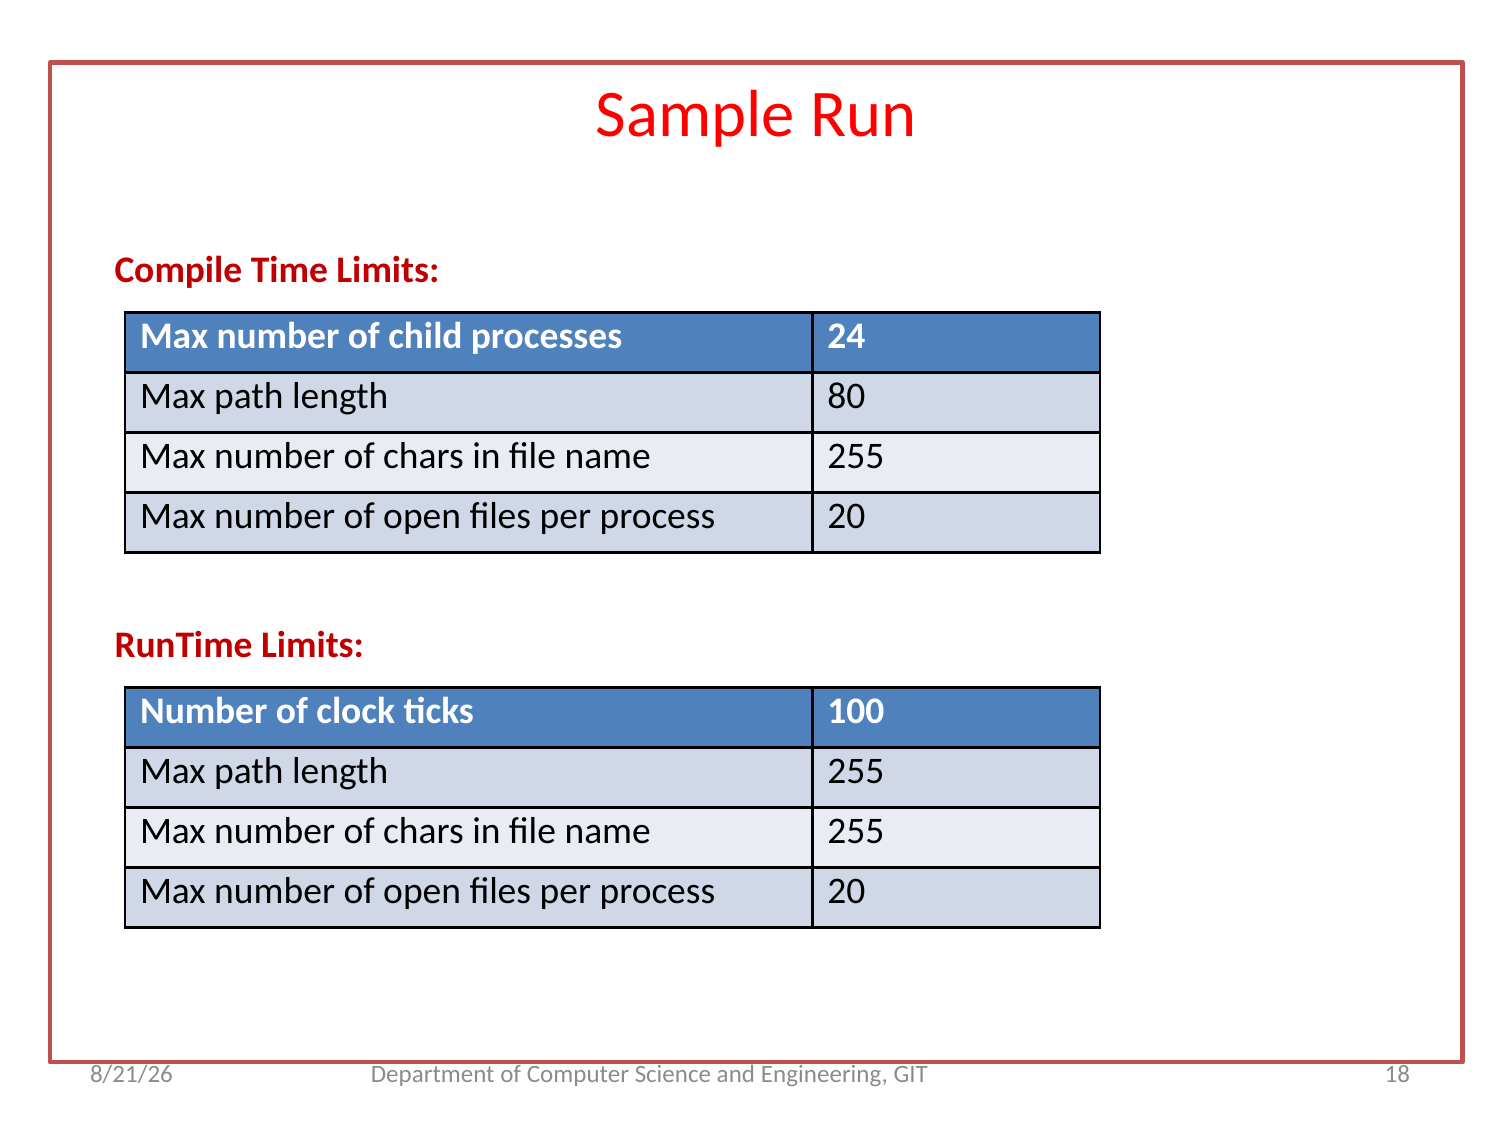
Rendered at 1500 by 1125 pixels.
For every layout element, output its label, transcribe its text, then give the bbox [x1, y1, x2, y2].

table_cell Max path length [126, 749, 811, 806]
table_cell Max number of chars in file name [126, 434, 811, 491]
table_header Max number of child processes [126, 314, 811, 371]
table_cell Max number of open files per process [126, 494, 811, 551]
subtitle Sample Run [50, 62, 1463, 1063]
table_cell Max number of open files per process [126, 869, 811, 926]
table_cell 20 [814, 869, 1099, 926]
footer Department of Computer Science and Engineering, GIT [312, 1042, 988, 1103]
table_cell 255 [814, 809, 1099, 866]
table_header 24 [814, 314, 1099, 371]
slide_number <number> [1074, 1042, 1425, 1103]
table_cell 255 [814, 434, 1099, 491]
table_cell Max number of chars in file name [126, 809, 811, 866]
table_header 100 [814, 689, 1099, 746]
table_cell 255 [814, 749, 1099, 806]
text_box Compile Time Limits: [99, 237, 1363, 343]
table_cell 20 [814, 494, 1099, 551]
table_header Number of clock ticks [126, 689, 811, 746]
text_box 9/19/18 [75, 1043, 425, 1103]
table_cell Max path length [126, 374, 811, 431]
table_cell 80 [814, 374, 1099, 431]
text_box RunTime Limits: [99, 612, 1363, 718]
